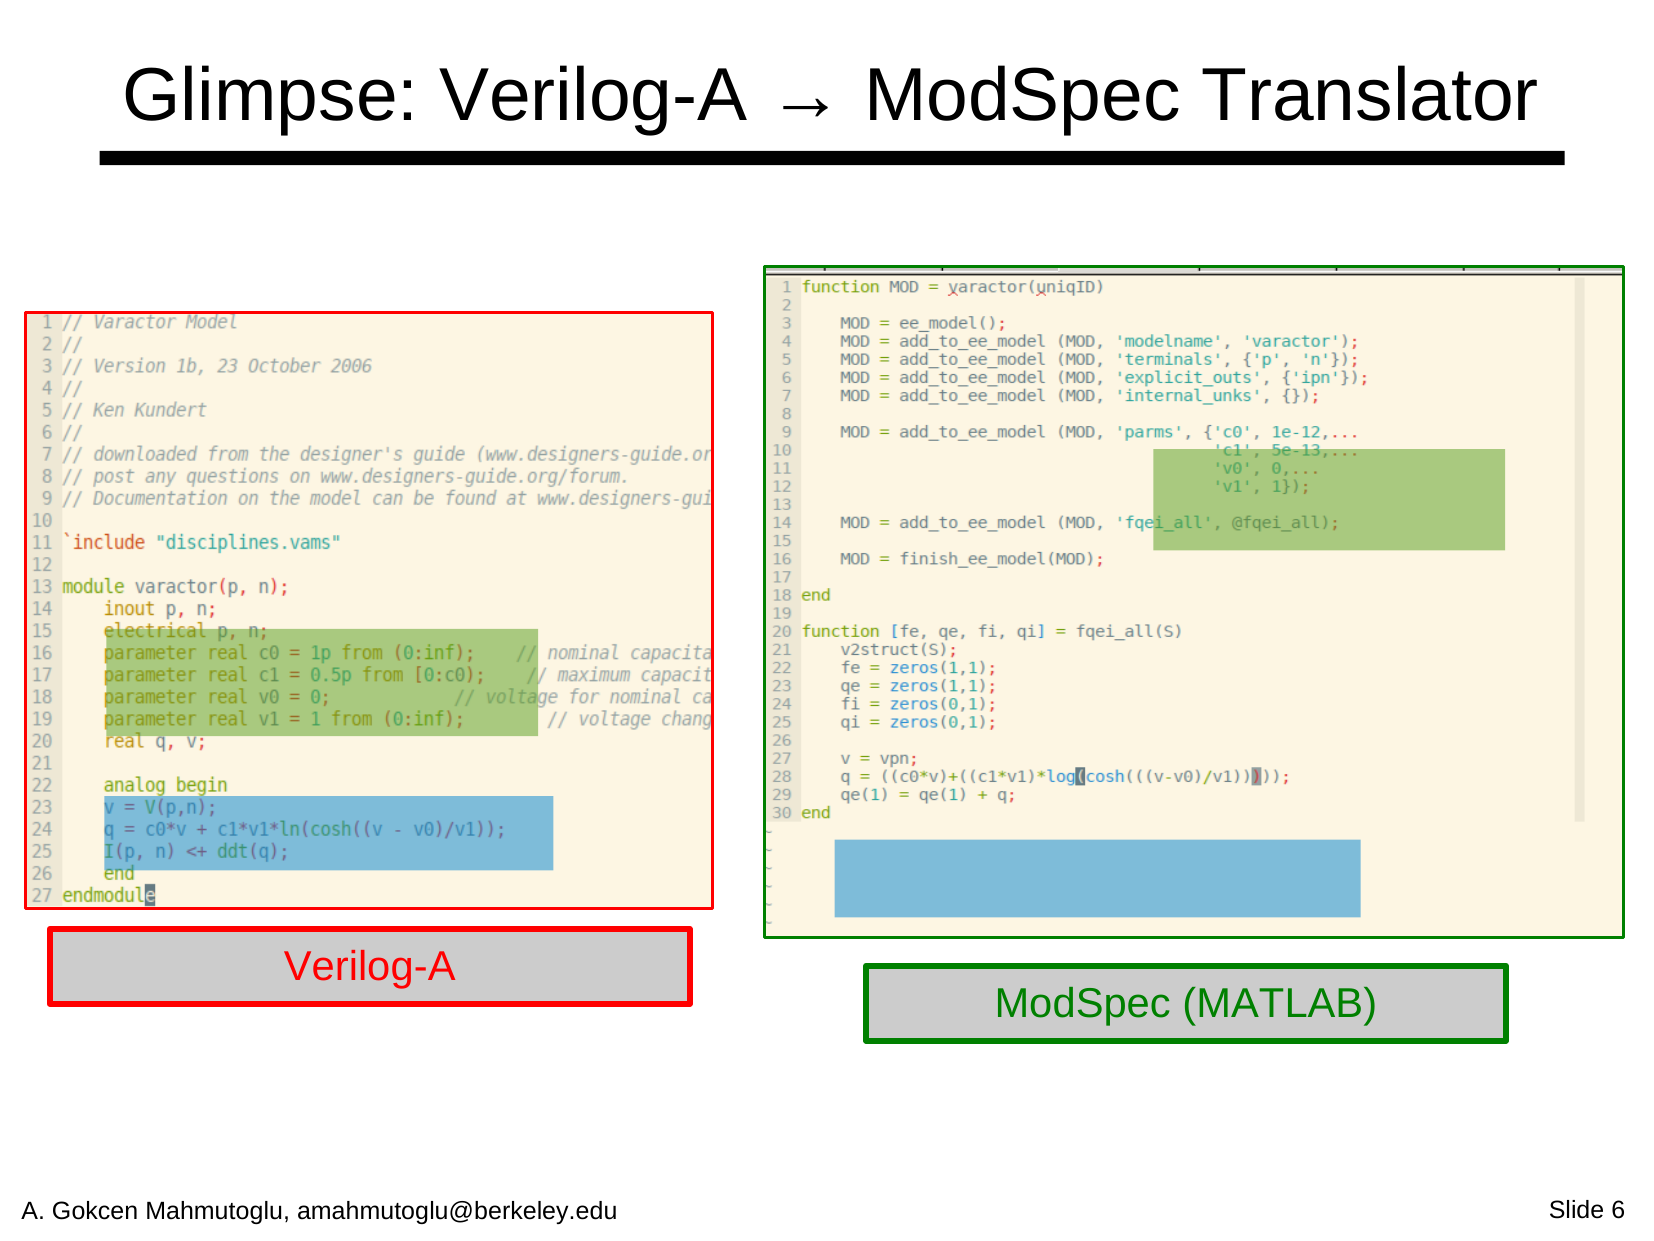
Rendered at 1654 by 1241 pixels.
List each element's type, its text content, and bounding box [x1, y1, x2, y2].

text_box [104, 796, 554, 871]
title Glimpse: Verilog-A → ModSpec Translator [51, 38, 1612, 144]
picture [27, 314, 711, 907]
text_box [1153, 449, 1506, 551]
text_box [834, 839, 1361, 918]
text_box Verilog-A [49, 928, 690, 1004]
picture [766, 268, 1622, 936]
text_box ModSpec (MATLAB) [866, 965, 1506, 1041]
text_box [106, 628, 539, 737]
